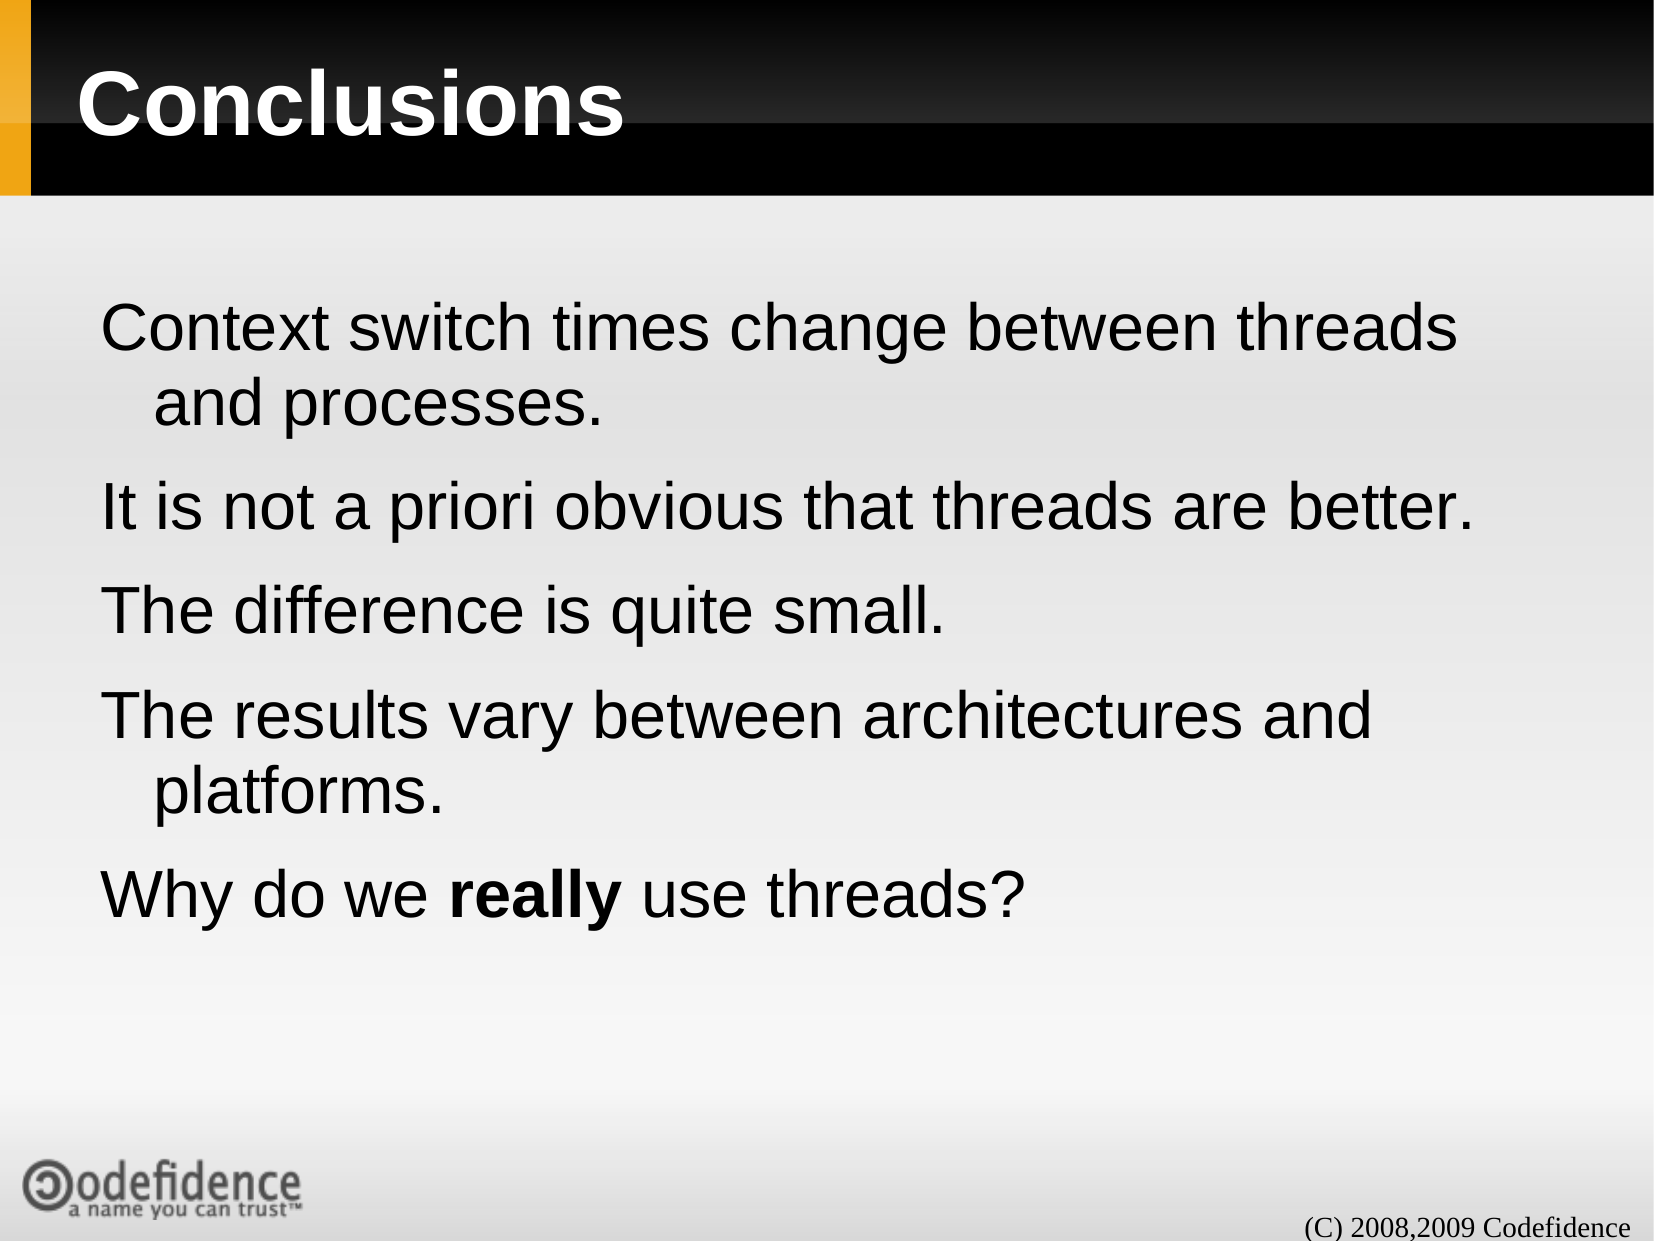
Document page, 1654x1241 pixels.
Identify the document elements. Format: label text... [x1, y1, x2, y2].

title Conclusions [76, 0, 1565, 208]
picture [0, 0, 1654, 1241]
list Context switch times change between threads and processes. It is not a priori obvious that threads are better. The difference is quite small. The results vary between architectures and platforms. Why do we really use threads? [82, 290, 1571, 1094]
